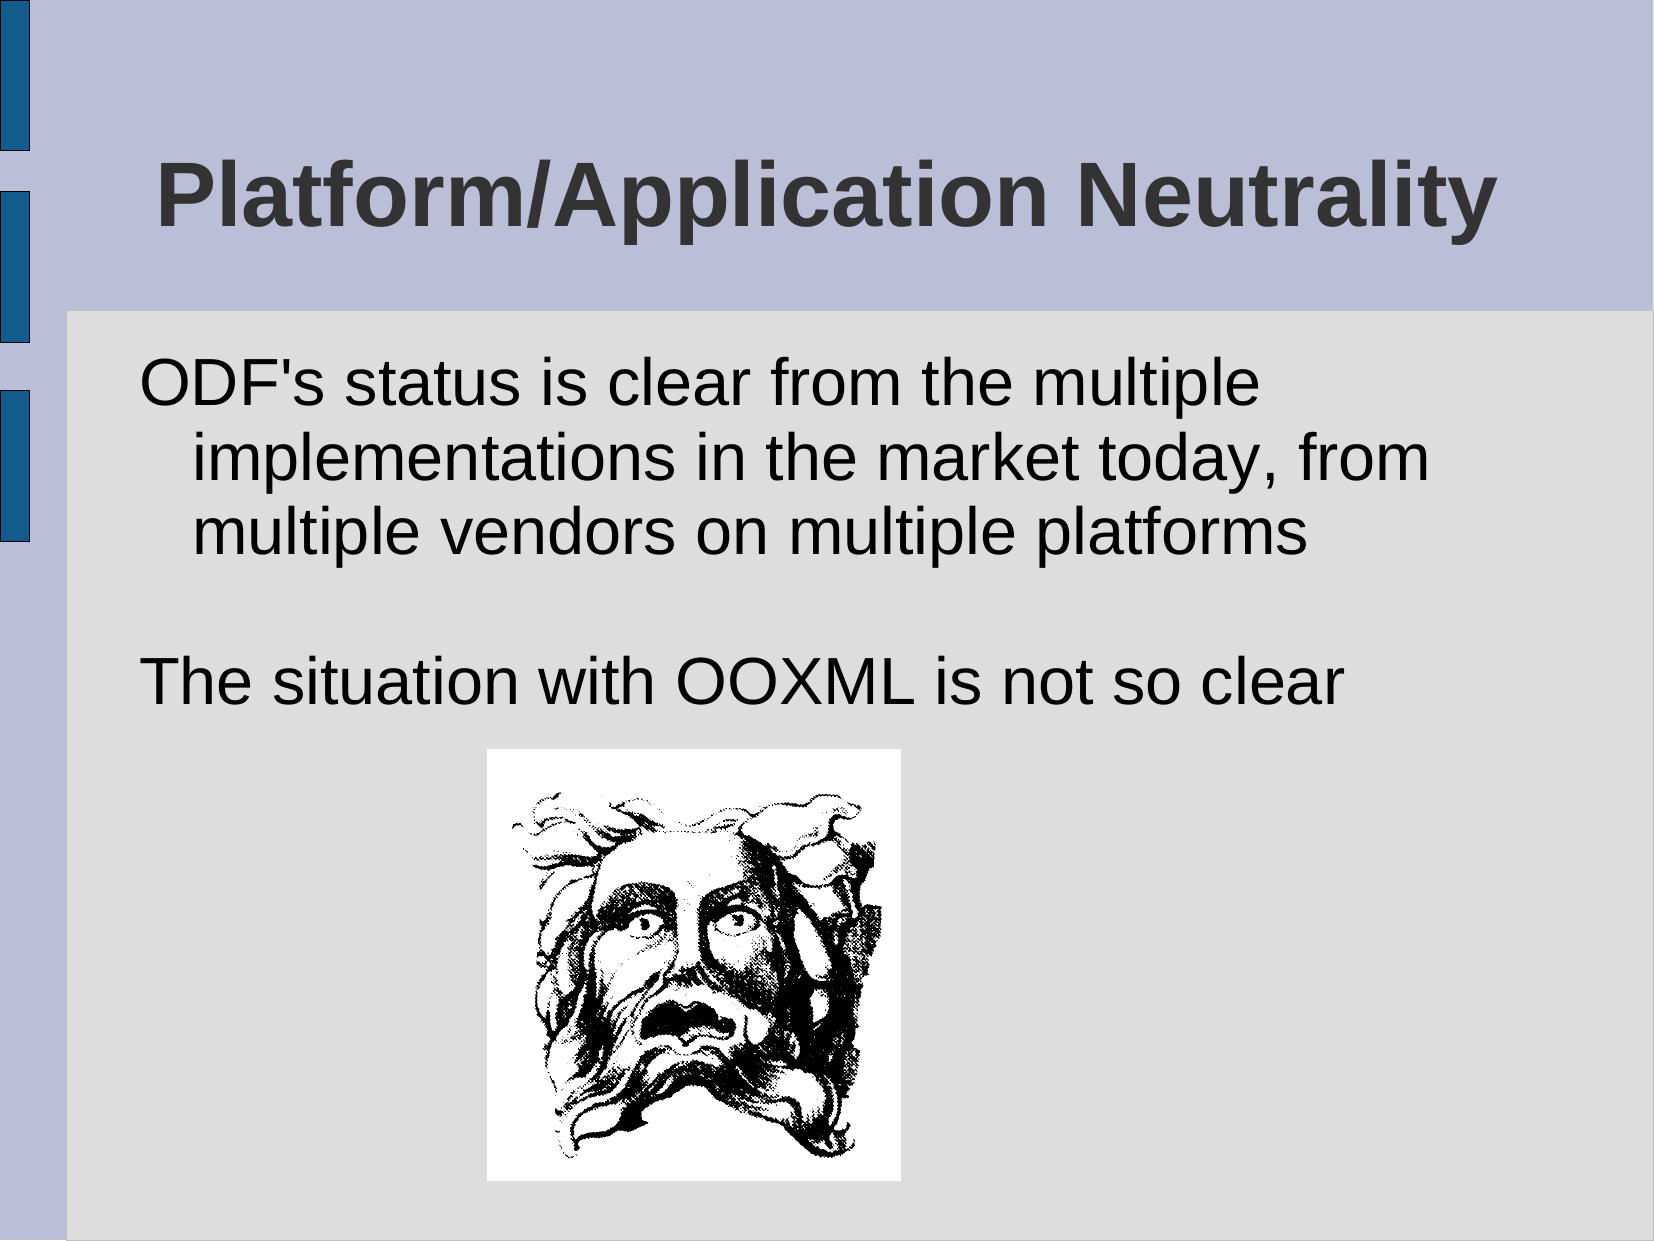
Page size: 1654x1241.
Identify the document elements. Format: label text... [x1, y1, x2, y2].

picture [487, 749, 901, 1181]
list ODF's status is clear from the multiple implementations in the market today, from multiple vendors on multiple platforms The situation with OOXML is not so clear [121, 344, 1534, 1127]
title Platform/Application Neutrality [121, 91, 1534, 299]
